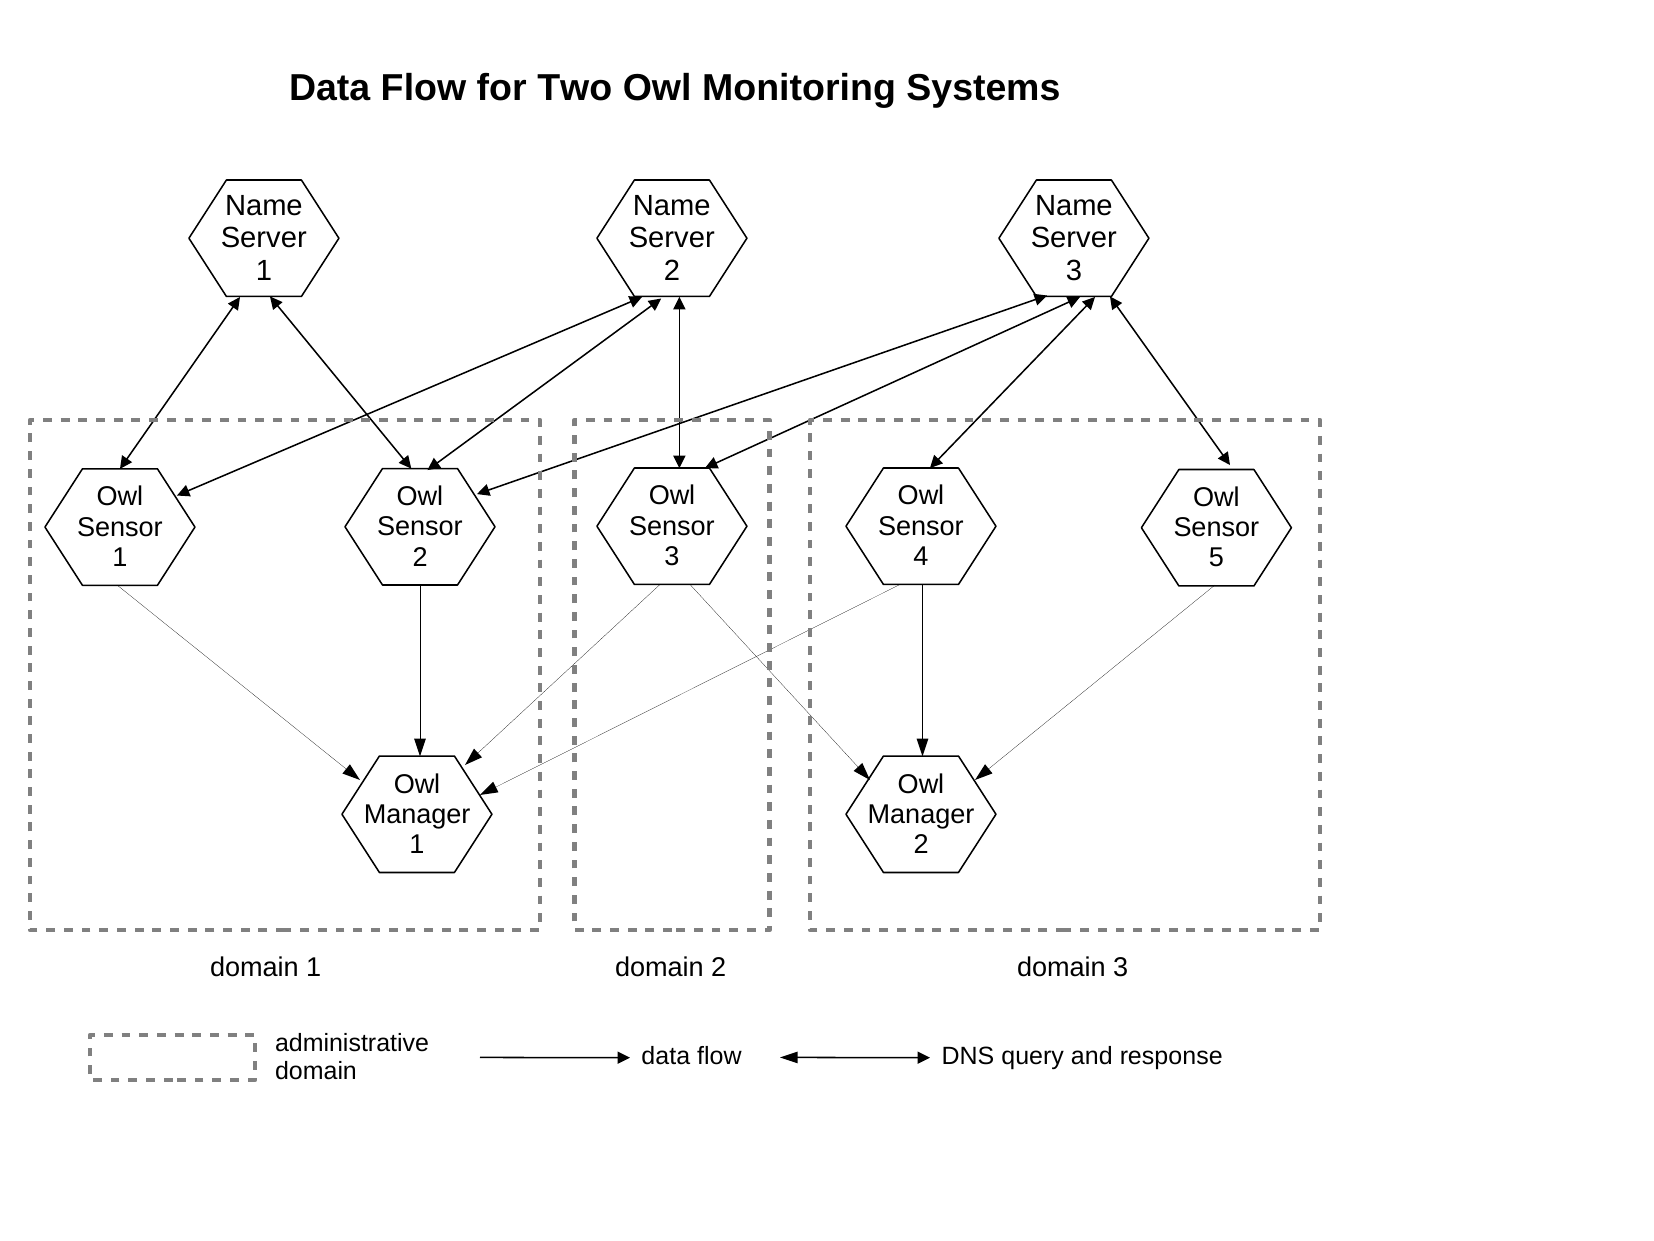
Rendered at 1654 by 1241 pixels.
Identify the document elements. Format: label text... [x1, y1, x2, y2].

text_box DNS query and response [926, 1035, 1246, 1078]
text_box domain 1 [183, 945, 349, 991]
text_box domain 3 [990, 945, 1156, 991]
text_box Data Flow for Two Owl Monitoring Systems [274, 60, 1070, 117]
text_box [90, 1035, 256, 1081]
text_box [574, 420, 770, 931]
text_box [810, 420, 1321, 931]
text_box domain 2 [588, 945, 754, 991]
text_box Name Server 2 [596, 180, 747, 297]
text_box Name Server 1 [188, 180, 339, 297]
text_box [30, 420, 541, 931]
text_box Name Server 3 [998, 180, 1149, 297]
text_box data flow [626, 1035, 757, 1078]
text_box administrative domain [260, 1022, 481, 1066]
